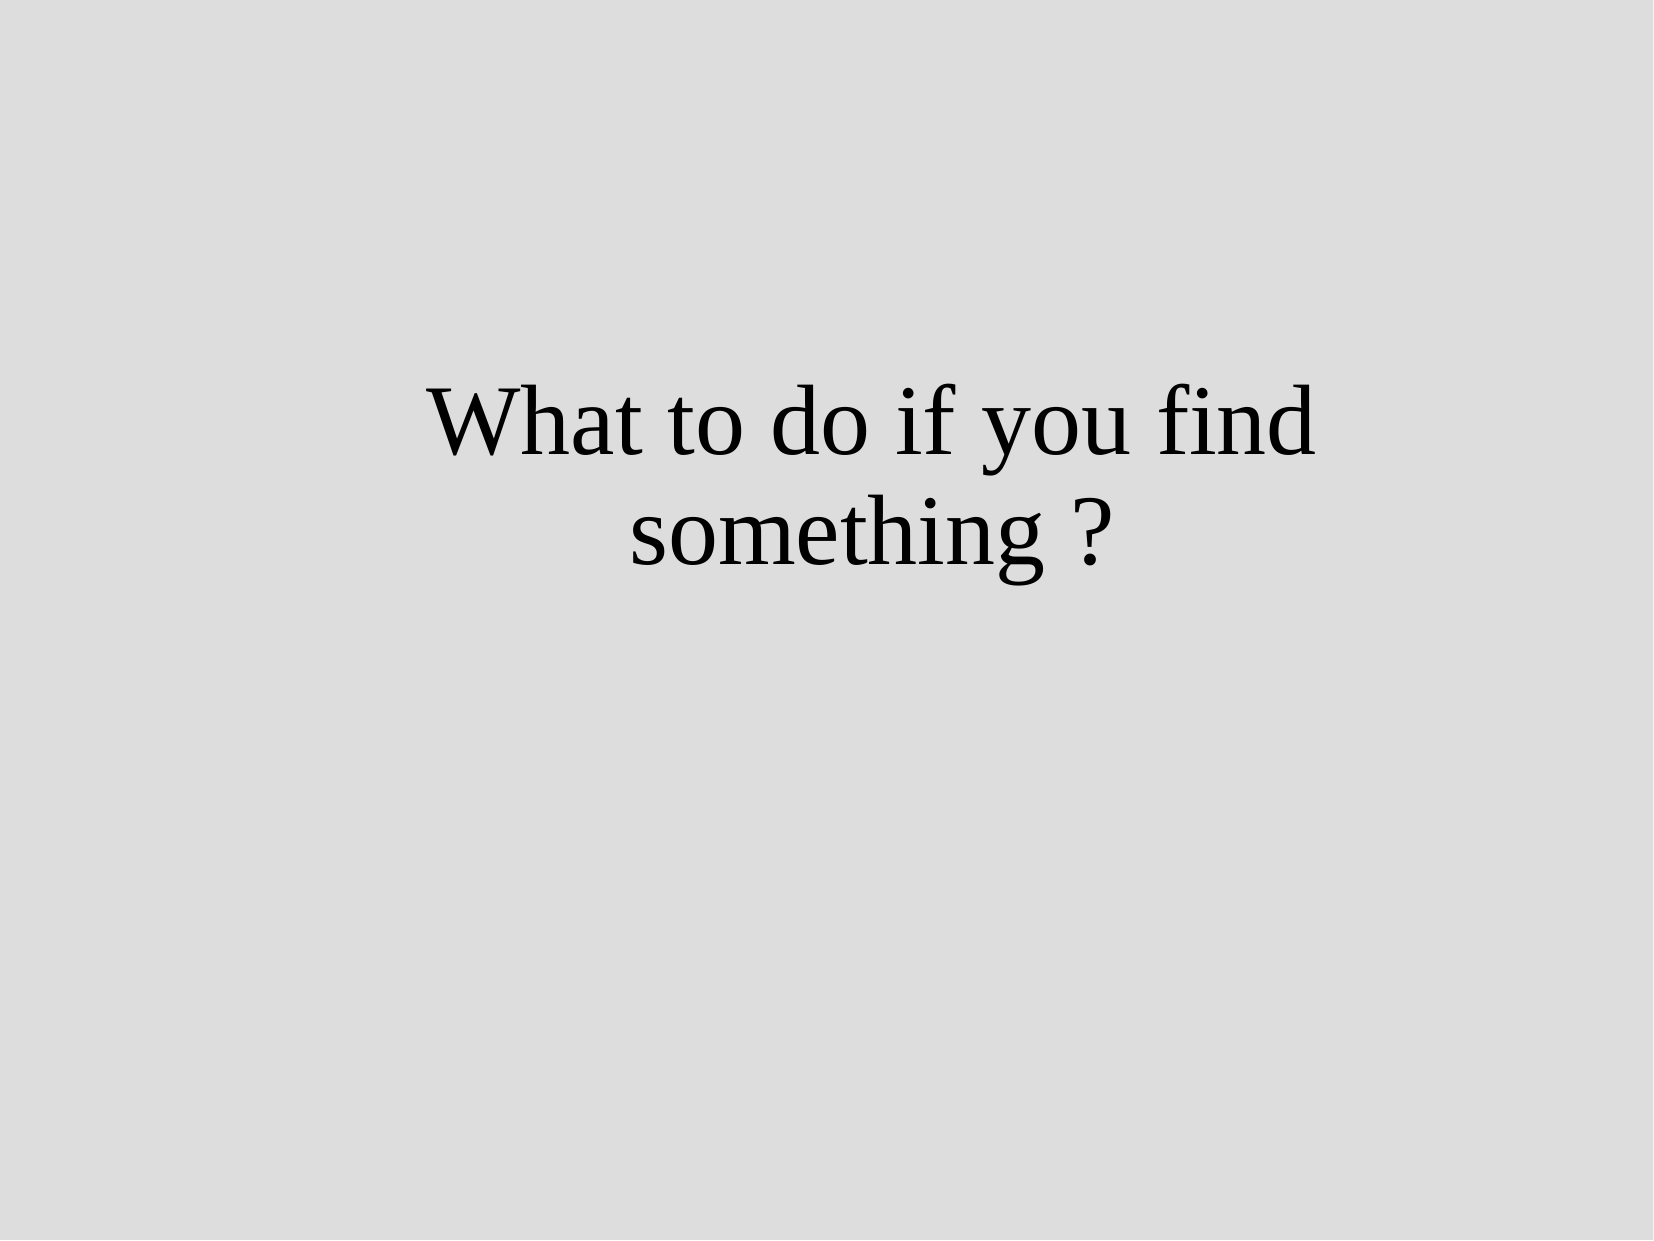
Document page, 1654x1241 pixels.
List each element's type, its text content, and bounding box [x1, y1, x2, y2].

text_box What to do if you find something ? [271, 357, 1473, 595]
subtitle [82, 49, 1571, 1010]
